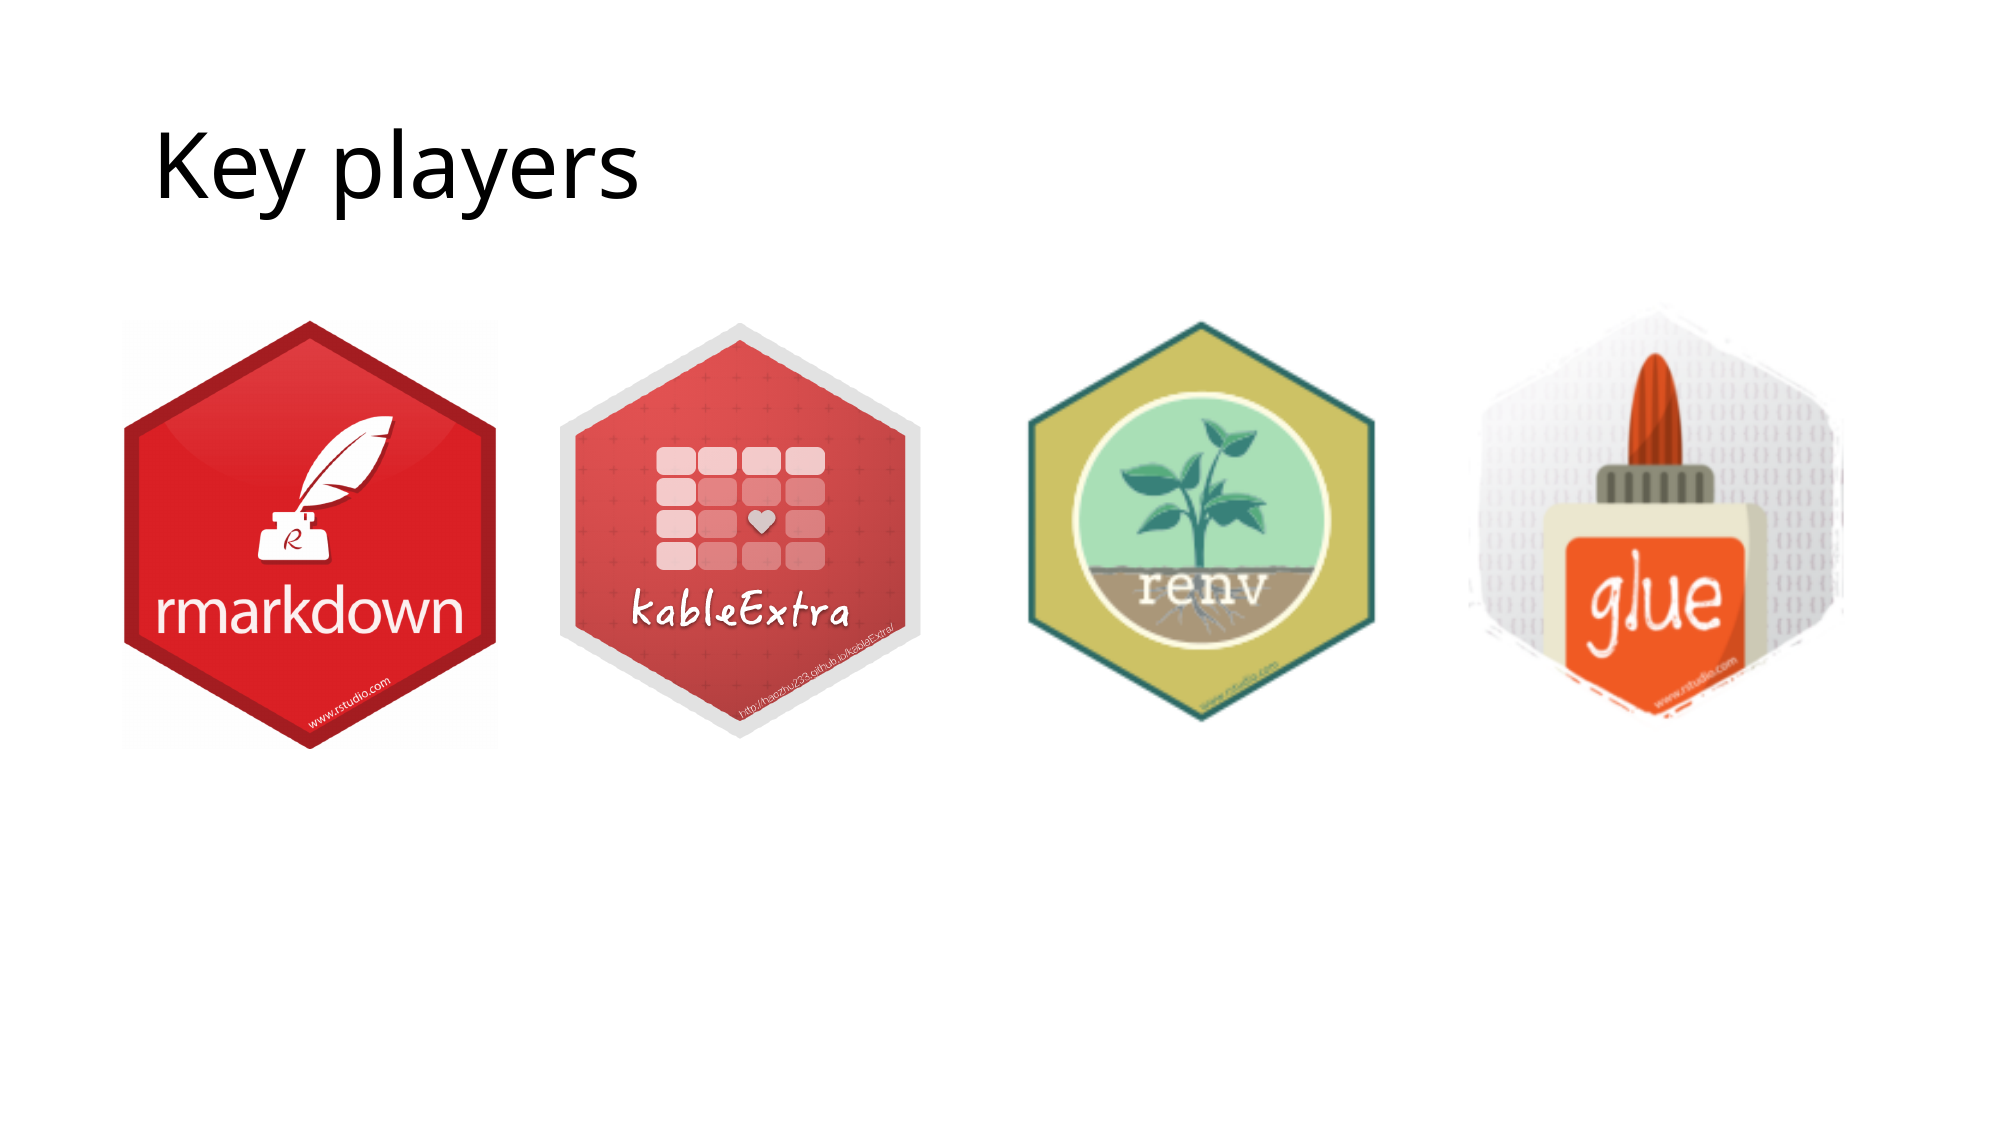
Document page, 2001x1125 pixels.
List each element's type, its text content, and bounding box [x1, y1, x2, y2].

picture [122, 320, 498, 749]
title Key players [137, 59, 1863, 278]
picture [560, 276, 1878, 773]
